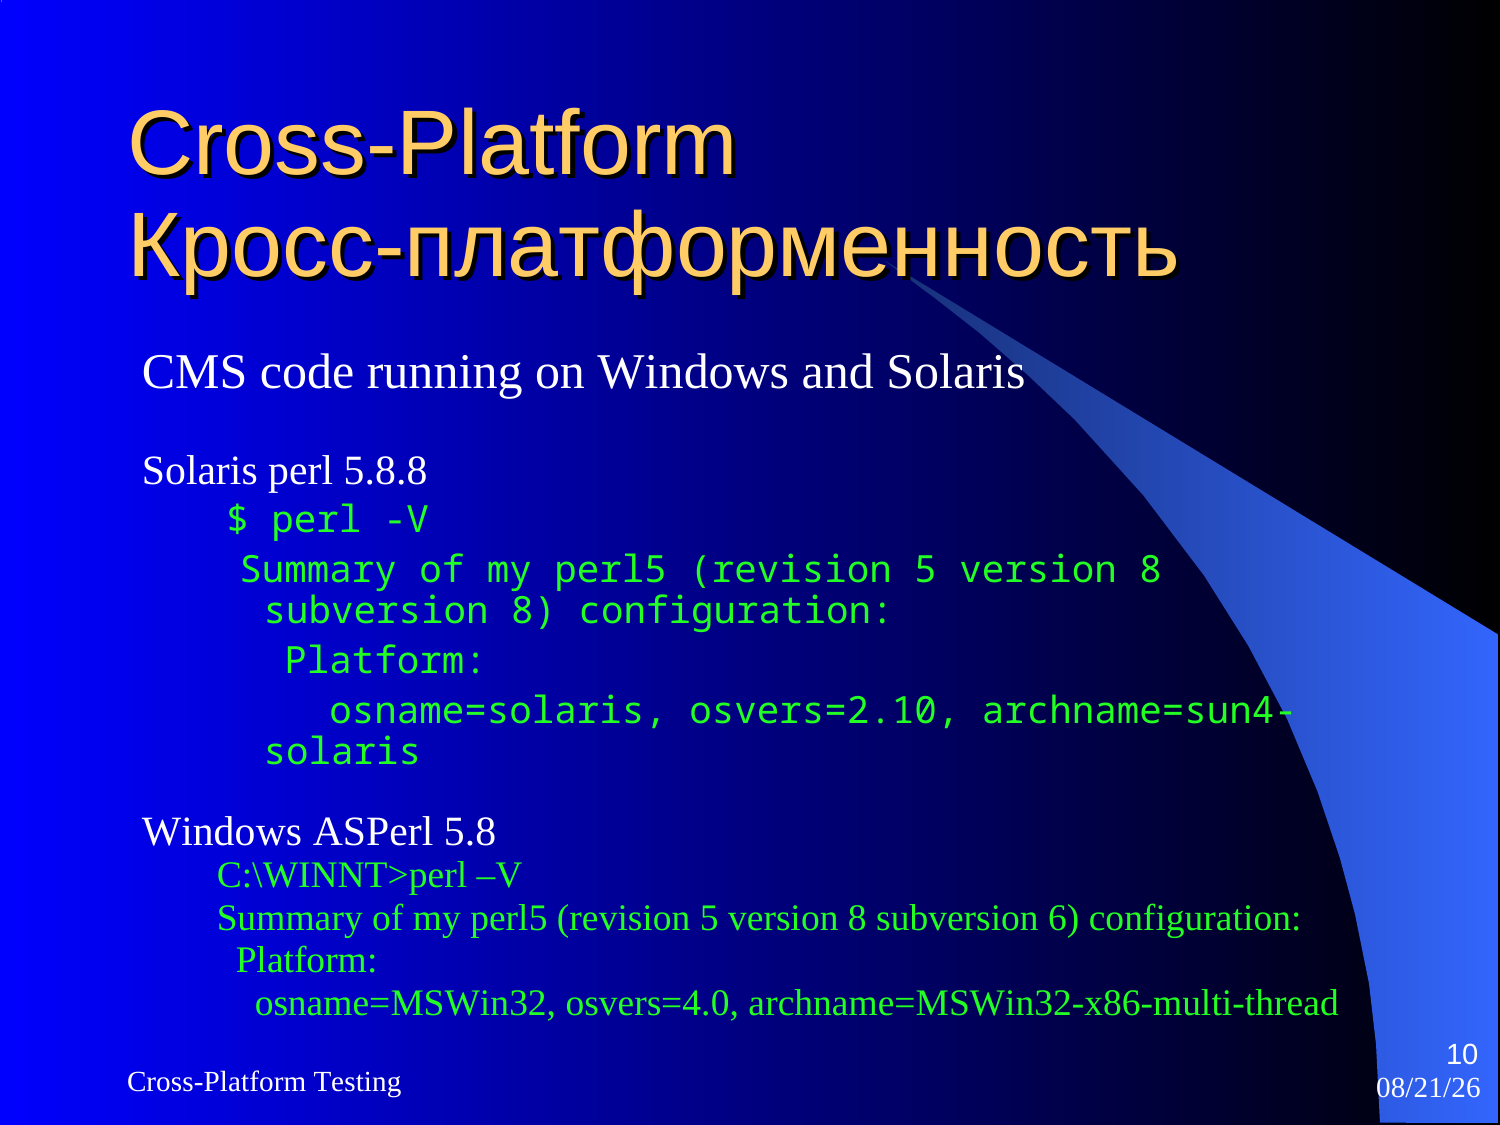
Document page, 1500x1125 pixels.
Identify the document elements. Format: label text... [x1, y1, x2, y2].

list CMS code running on Windows and Solaris Solaris perl 5.8.8 $ perl -V Summary of my perl5 (revision 5 version 8 subversion 8) configuration: Platform: osname=solaris, osvers=2.10, archname=sun4-solaris Windows ASPerl 5.8 C:\WINNT>perl –V Summary of my perl5 (revision 5 version 8 subversion 6) configuration: Platform: osname=MSWin32, osvers=4.0, archname=MSWin32-x86-multi-thread [111, 295, 1387, 1001]
title Cross-Platform Кросс-платформенность [111, 83, 1438, 304]
